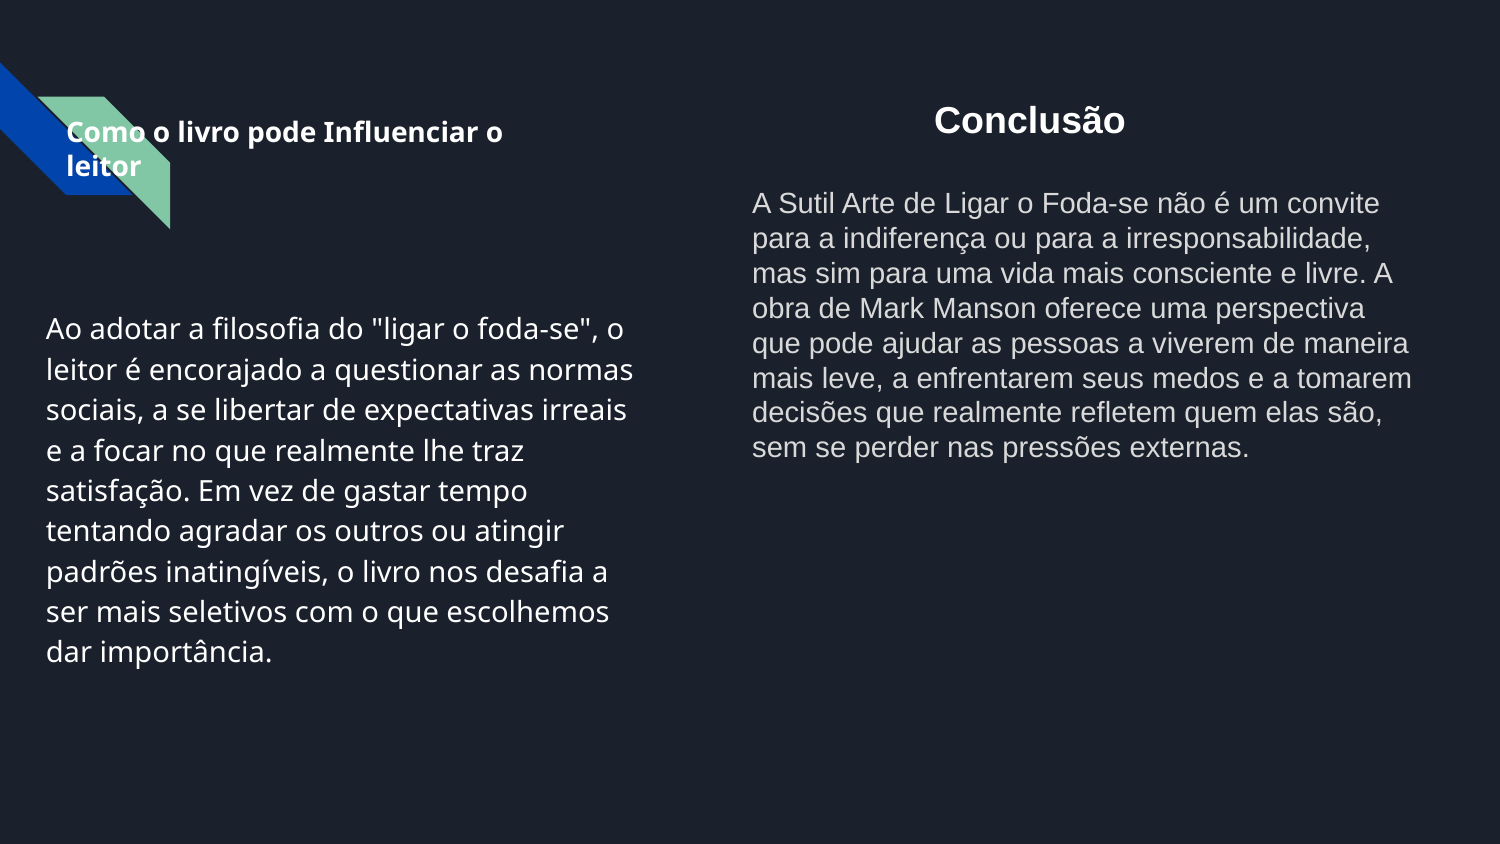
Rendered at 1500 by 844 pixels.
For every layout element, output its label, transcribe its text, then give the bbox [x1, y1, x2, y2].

list Ao adotar a filosofia do "ligar o foda-se", o leitor é encorajado a questionar as normas sociais, a se libertar de expectativas irreais e a focar no que realmente lhe traz satisfação. Em vez de gastar tempo tentando agradar os outros ou atingir padrões inatingíveis, o livro nos desafia a ser mais seletivos com o que escolhemos dar importância. [30, 290, 655, 687]
text_box A Sutil Arte de Ligar o Foda-se não é um convite para a indiferença ou para a irresponsabilidade, mas sim para uma vida mais consciente e livre. A obra de Mark Manson oferece uma perspectiva que pode ajudar as pessoas a viverem de maneira mais leve, a enfrentarem seus medos e a tomarem decisões que realmente refletem quem elas são, sem se perder nas pressões externas. [737, 169, 1436, 524]
title Como o livro pode Influenciar o leitor [51, 99, 539, 197]
text_box Conclusão [919, 80, 1173, 156]
